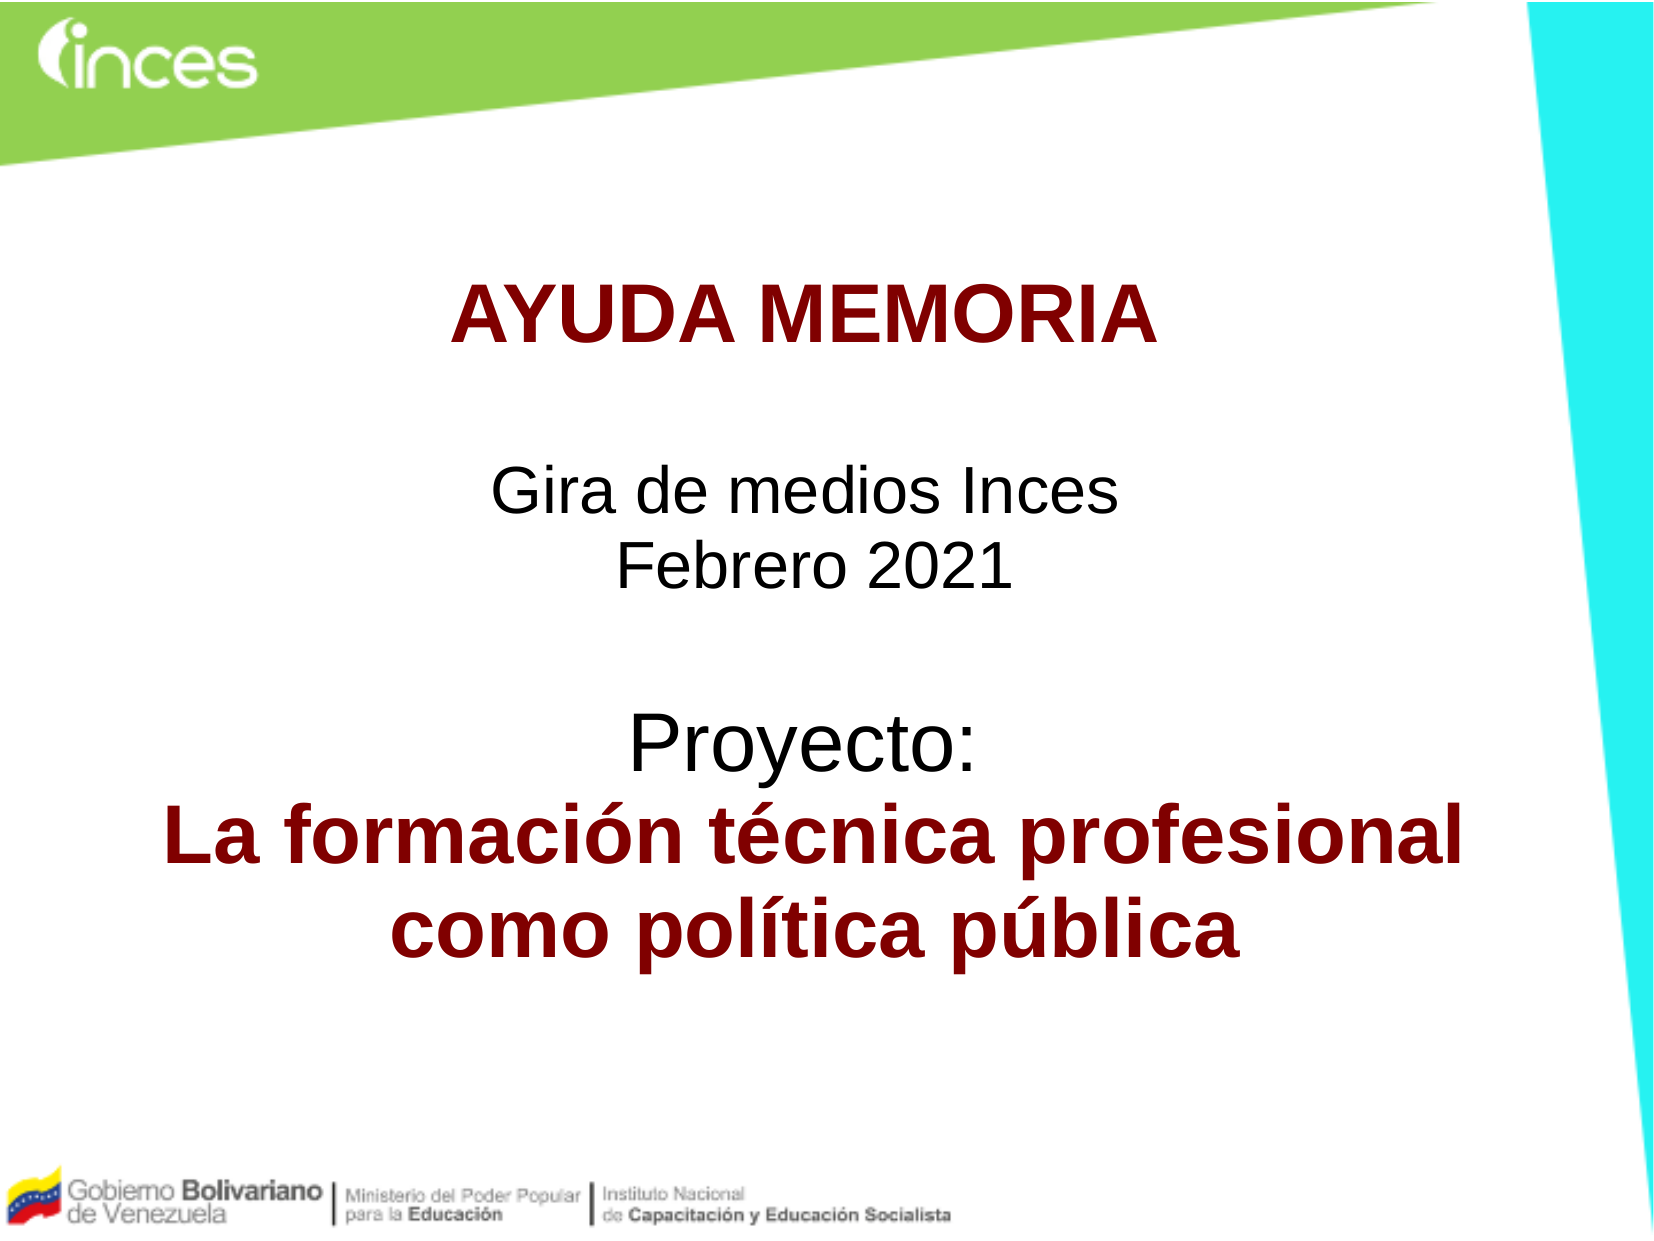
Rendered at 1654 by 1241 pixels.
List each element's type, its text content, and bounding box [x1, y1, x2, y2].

text_box AYUDA MEMORIA Gira de medios Inces Febrero 2021 Proyecto: La formación técnica profesional como política pública [129, 259, 1501, 983]
picture [0, 2, 1654, 1235]
